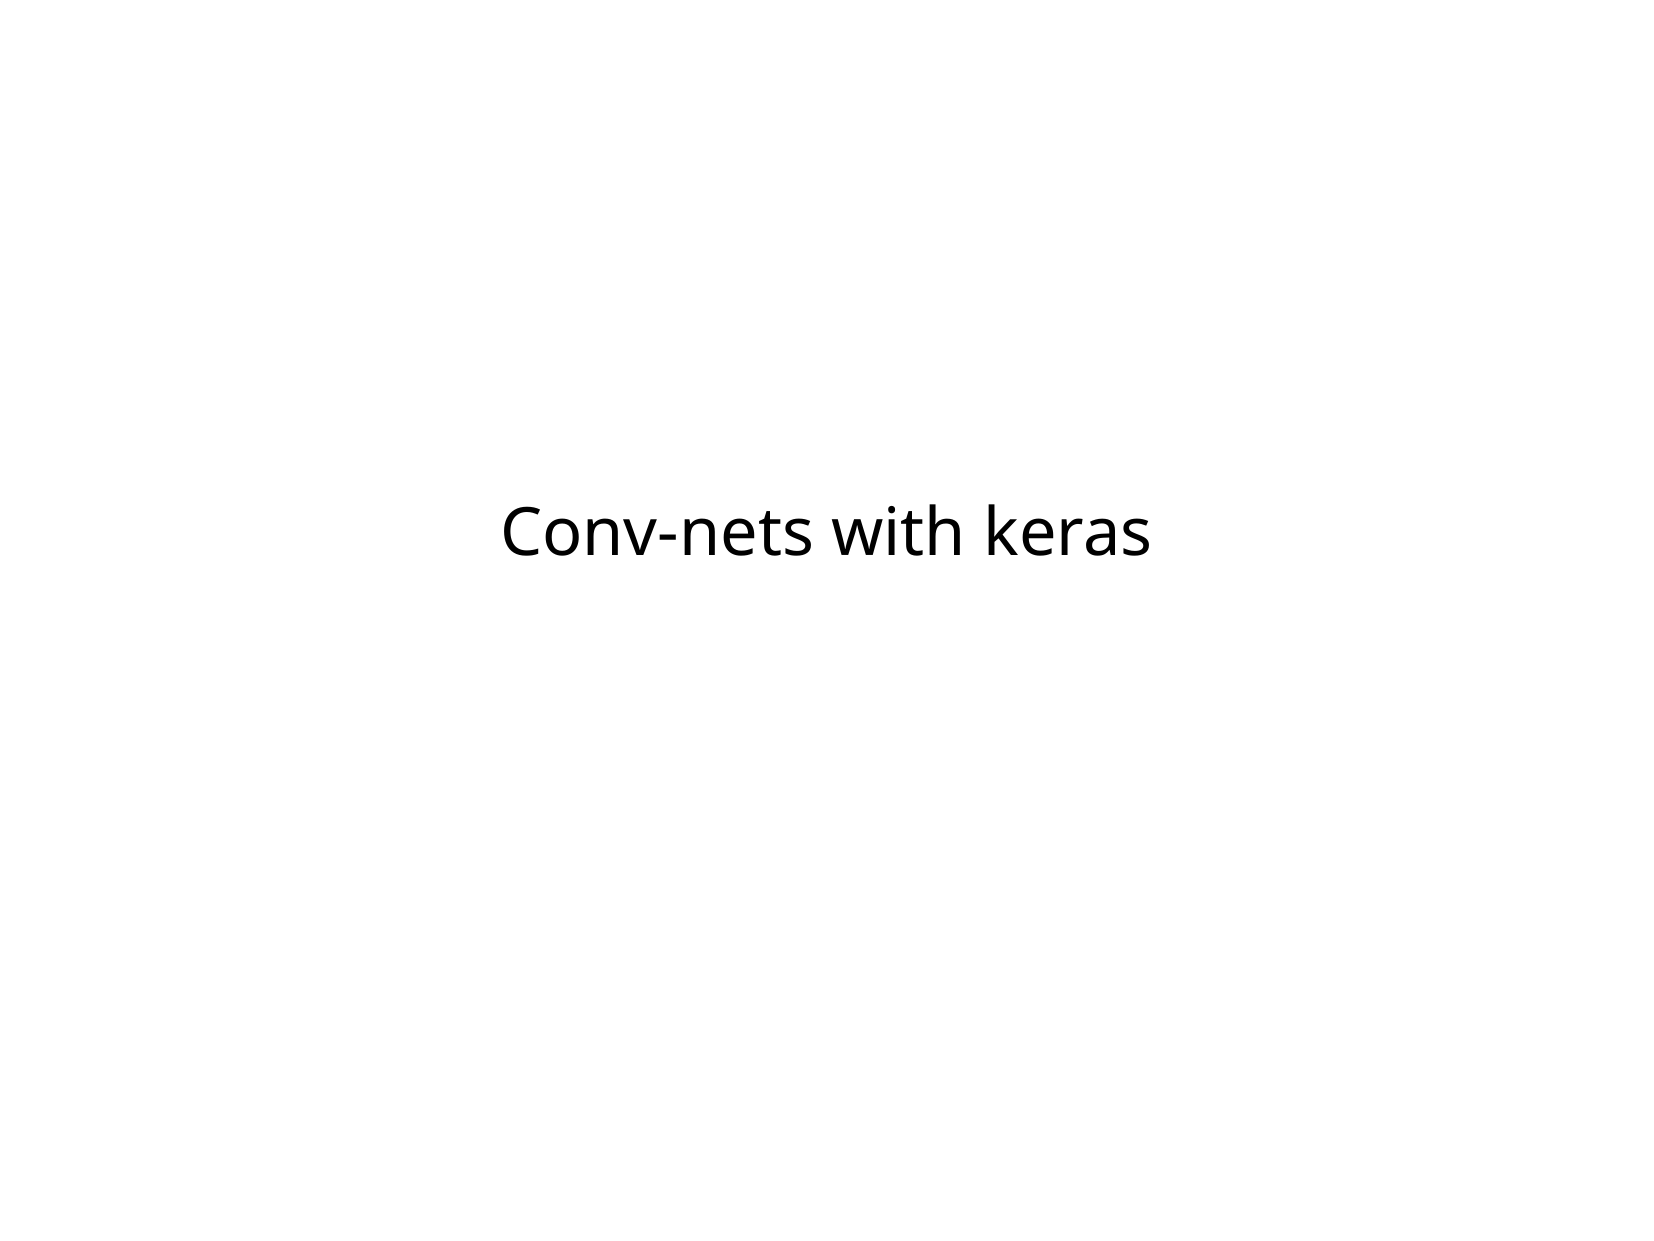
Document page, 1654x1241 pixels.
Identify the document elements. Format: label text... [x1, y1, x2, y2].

subtitle Conv-nets with keras [82, 49, 1571, 1010]
